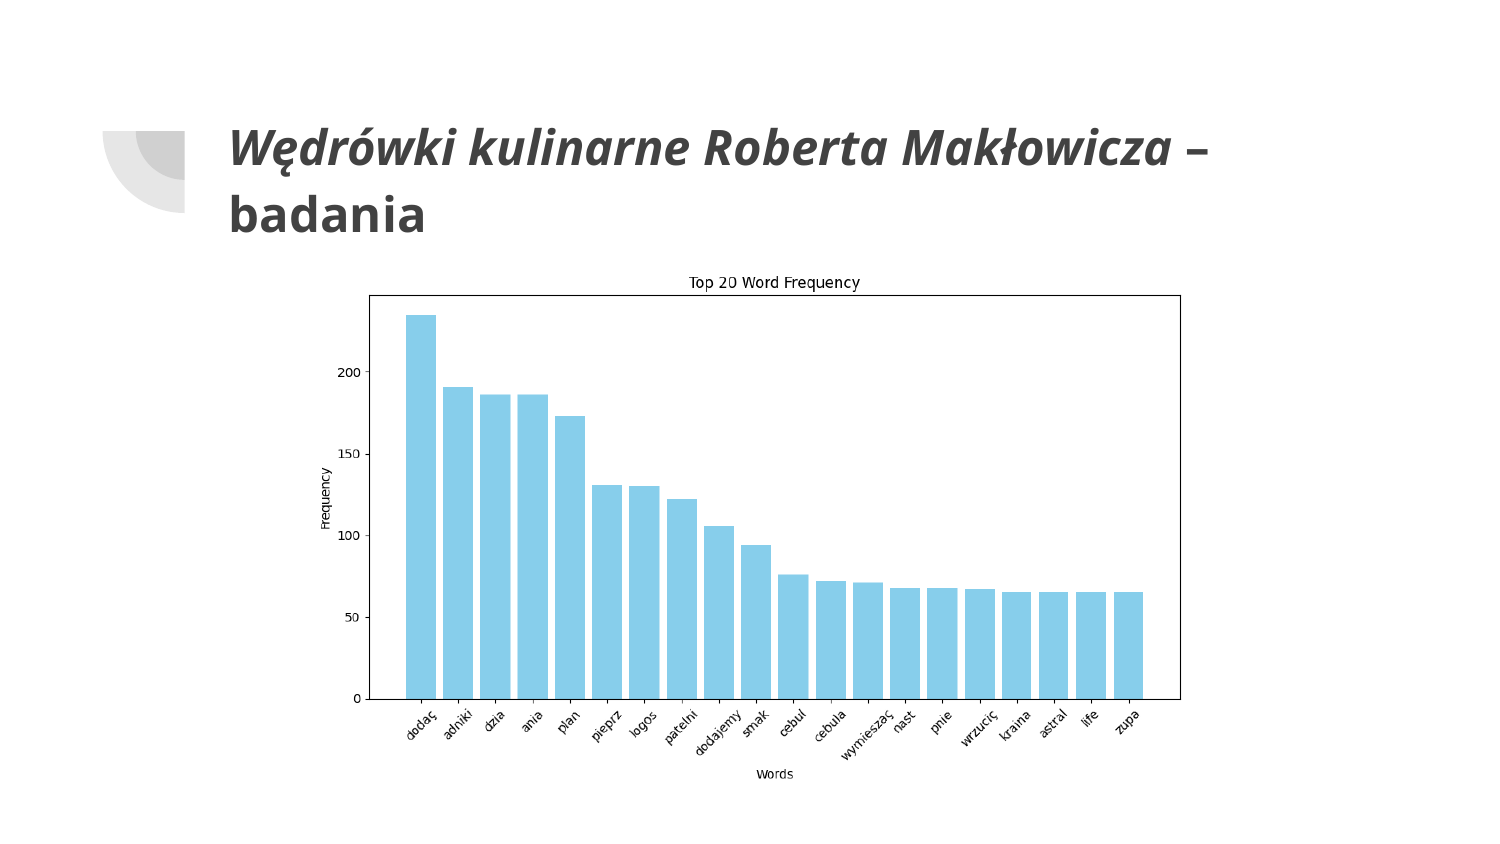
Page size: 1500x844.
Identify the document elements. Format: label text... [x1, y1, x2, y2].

picture [306, 262, 1193, 794]
title Wędrówki kulinarne Roberta Makłowicza – badania [213, 98, 1368, 263]
